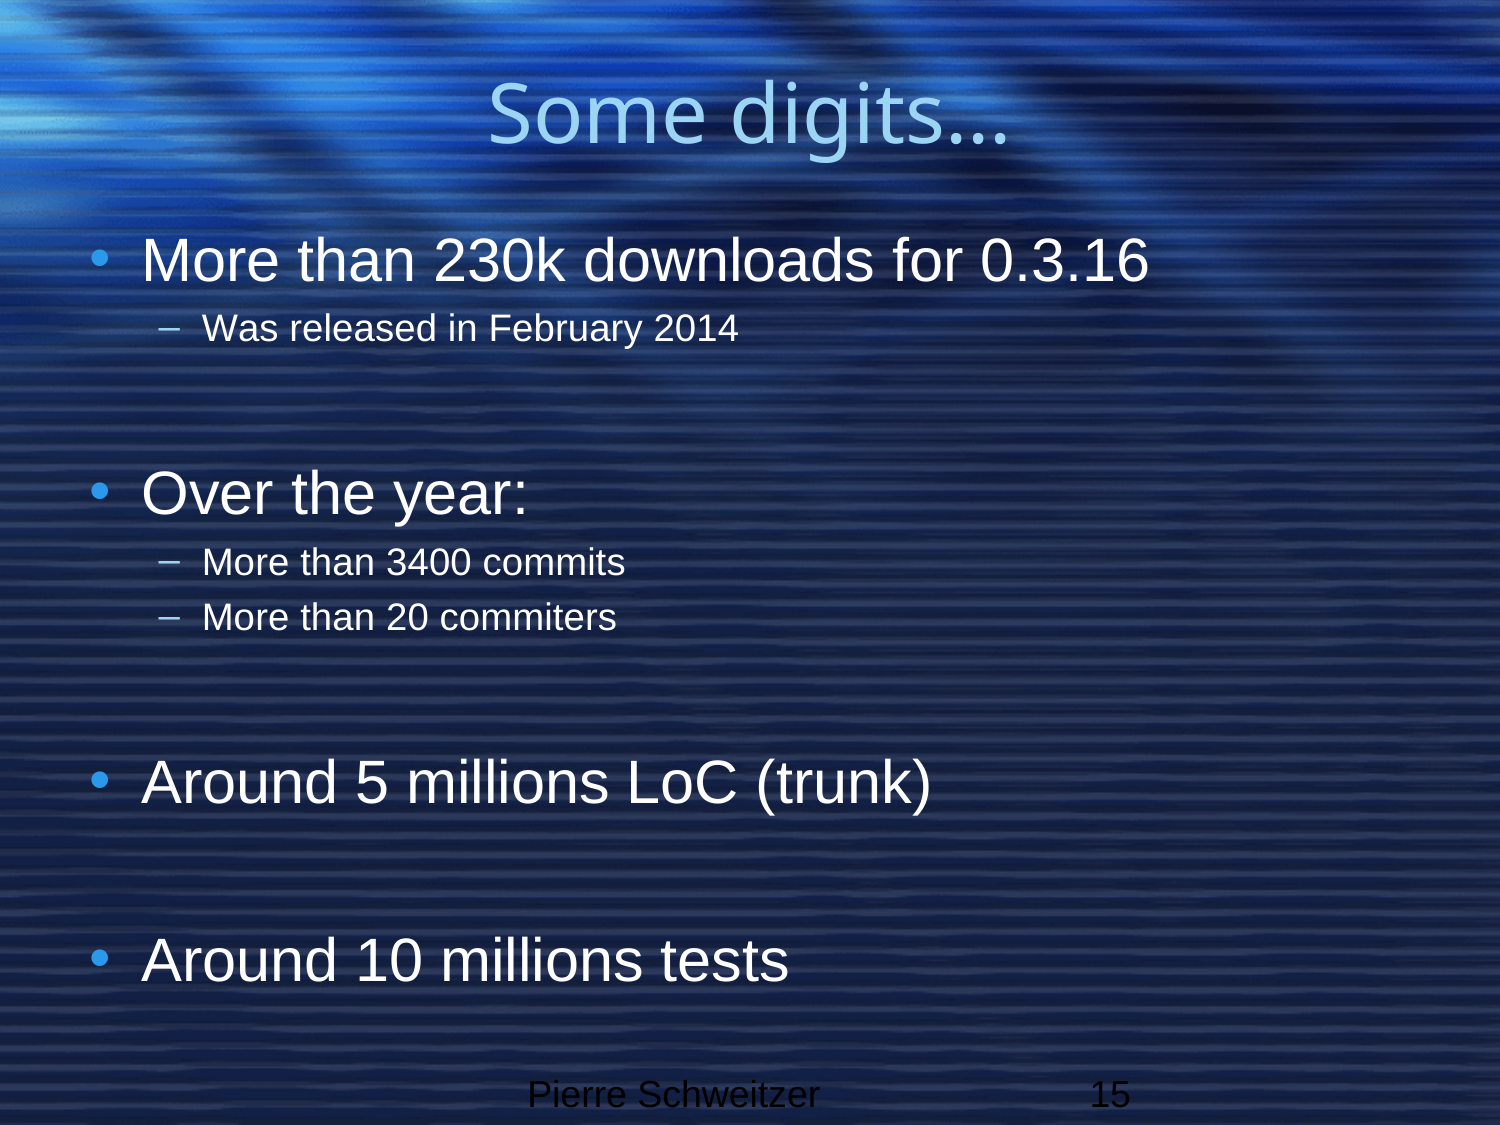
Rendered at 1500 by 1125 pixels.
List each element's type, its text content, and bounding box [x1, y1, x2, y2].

list More than 230k downloads for 0.3.16 Was released in February 2014 Over the year: More than 3400 commits More than 20 commiters Around 5 millions LoC (trunk) Around 10 millions tests [75, 212, 1426, 1005]
title Some digits... [75, 2, 1426, 212]
picture [0, 0, 1500, 1125]
